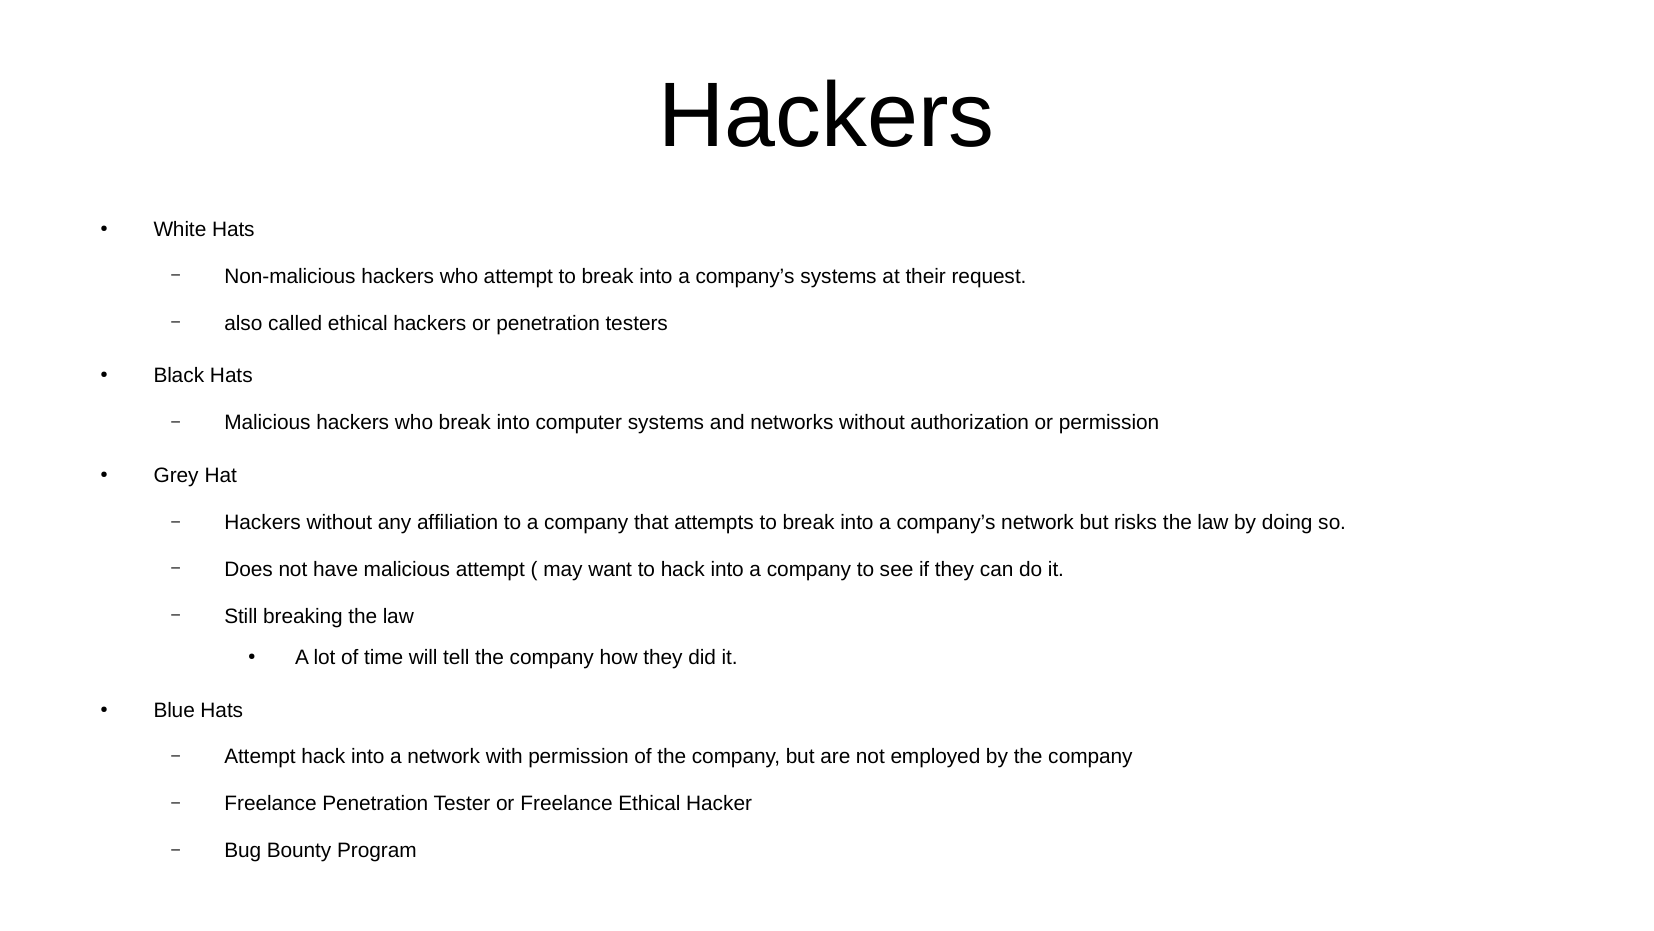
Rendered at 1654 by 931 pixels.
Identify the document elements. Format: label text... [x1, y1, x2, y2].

list White Hats Non-malicious hackers who attempt to break into a company’s systems at their request. also called ethical hackers or penetration testers Black Hats Malicious hackers who break into computer systems and networks without authorization or permission Grey Hat Hackers without any affiliation to a company that attempts to break into a company’s network but risks the law by doing so. Does not have malicious attempt ( may want to hack into a company to see if they can do it. Still breaking the law A lot of time will tell the company how they did it. Blue Hats Attempt hack into a network with permission of the company, but are not employed by the company Freelance Penetration Tester or Freelance Ethical Hacker Bug Bounty Program [82, 217, 1606, 886]
title Hackers [82, 37, 1571, 193]
